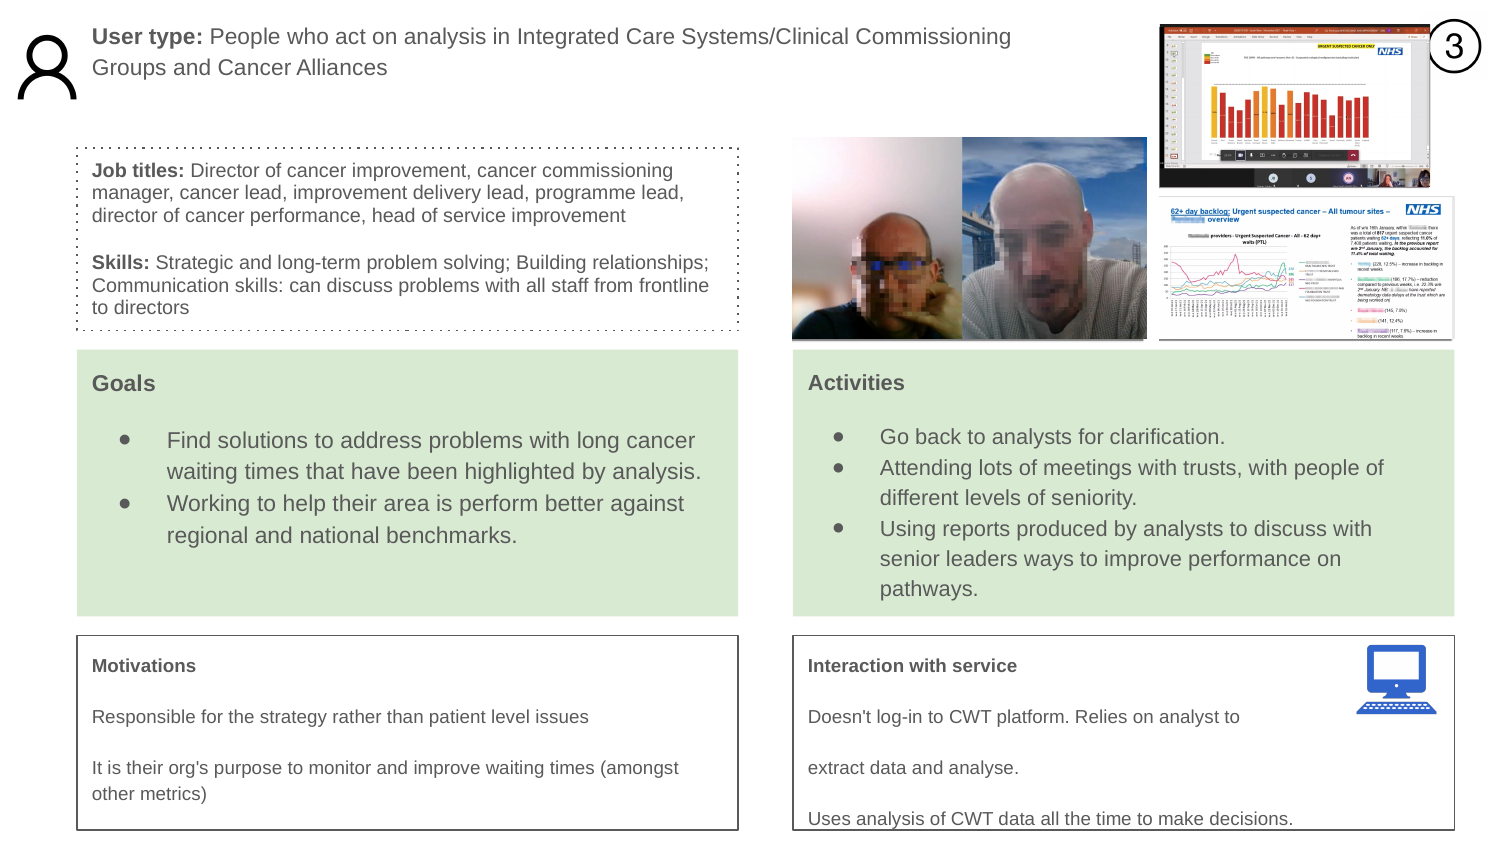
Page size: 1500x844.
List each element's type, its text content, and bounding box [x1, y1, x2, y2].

list Motivations Responsible for the strategy rather than patient level issues It is their org's purpose to monitor and improve waiting times (amongst other metrics) [76, 635, 739, 831]
list Goals Find solutions to address problems with long cancer waiting times that have been highlighted by analysis. Working to help their area is perform better against regional and national benchmarks. [76, 349, 739, 617]
picture [0, 20, 94, 114]
list User type: People who act on analysis in Integrated Care Systems/Clinical Commissioning Groups and Cancer Alliances [76, 2, 1033, 96]
list Interaction with service Doesn't log-in to CWT platform. Relies on analyst to extract data and analyse. Uses analysis of CWT data all the time to make decisions. [792, 635, 1455, 831]
picture [792, 137, 1147, 340]
list Job titles: Director of cancer improvement, cancer commissioning manager, cancer lead, improvement delivery lead, programme lead, director of cancer performance, head of service improvement Skills: Strategic and long-term problem solving; Building relationships; Communication skills: can discuss problems with all staff from frontline to directors [76, 148, 739, 331]
picture [1159, 12, 1488, 187]
picture [1356, 639, 1437, 720]
picture [1159, 196, 1455, 340]
list Activities Go back to analysts for clarification. Attending lots of meetings with trusts, with people of different levels of seniority. Using reports produced by analysts to discuss with senior leaders ways to improve performance on pathways. [792, 349, 1455, 617]
